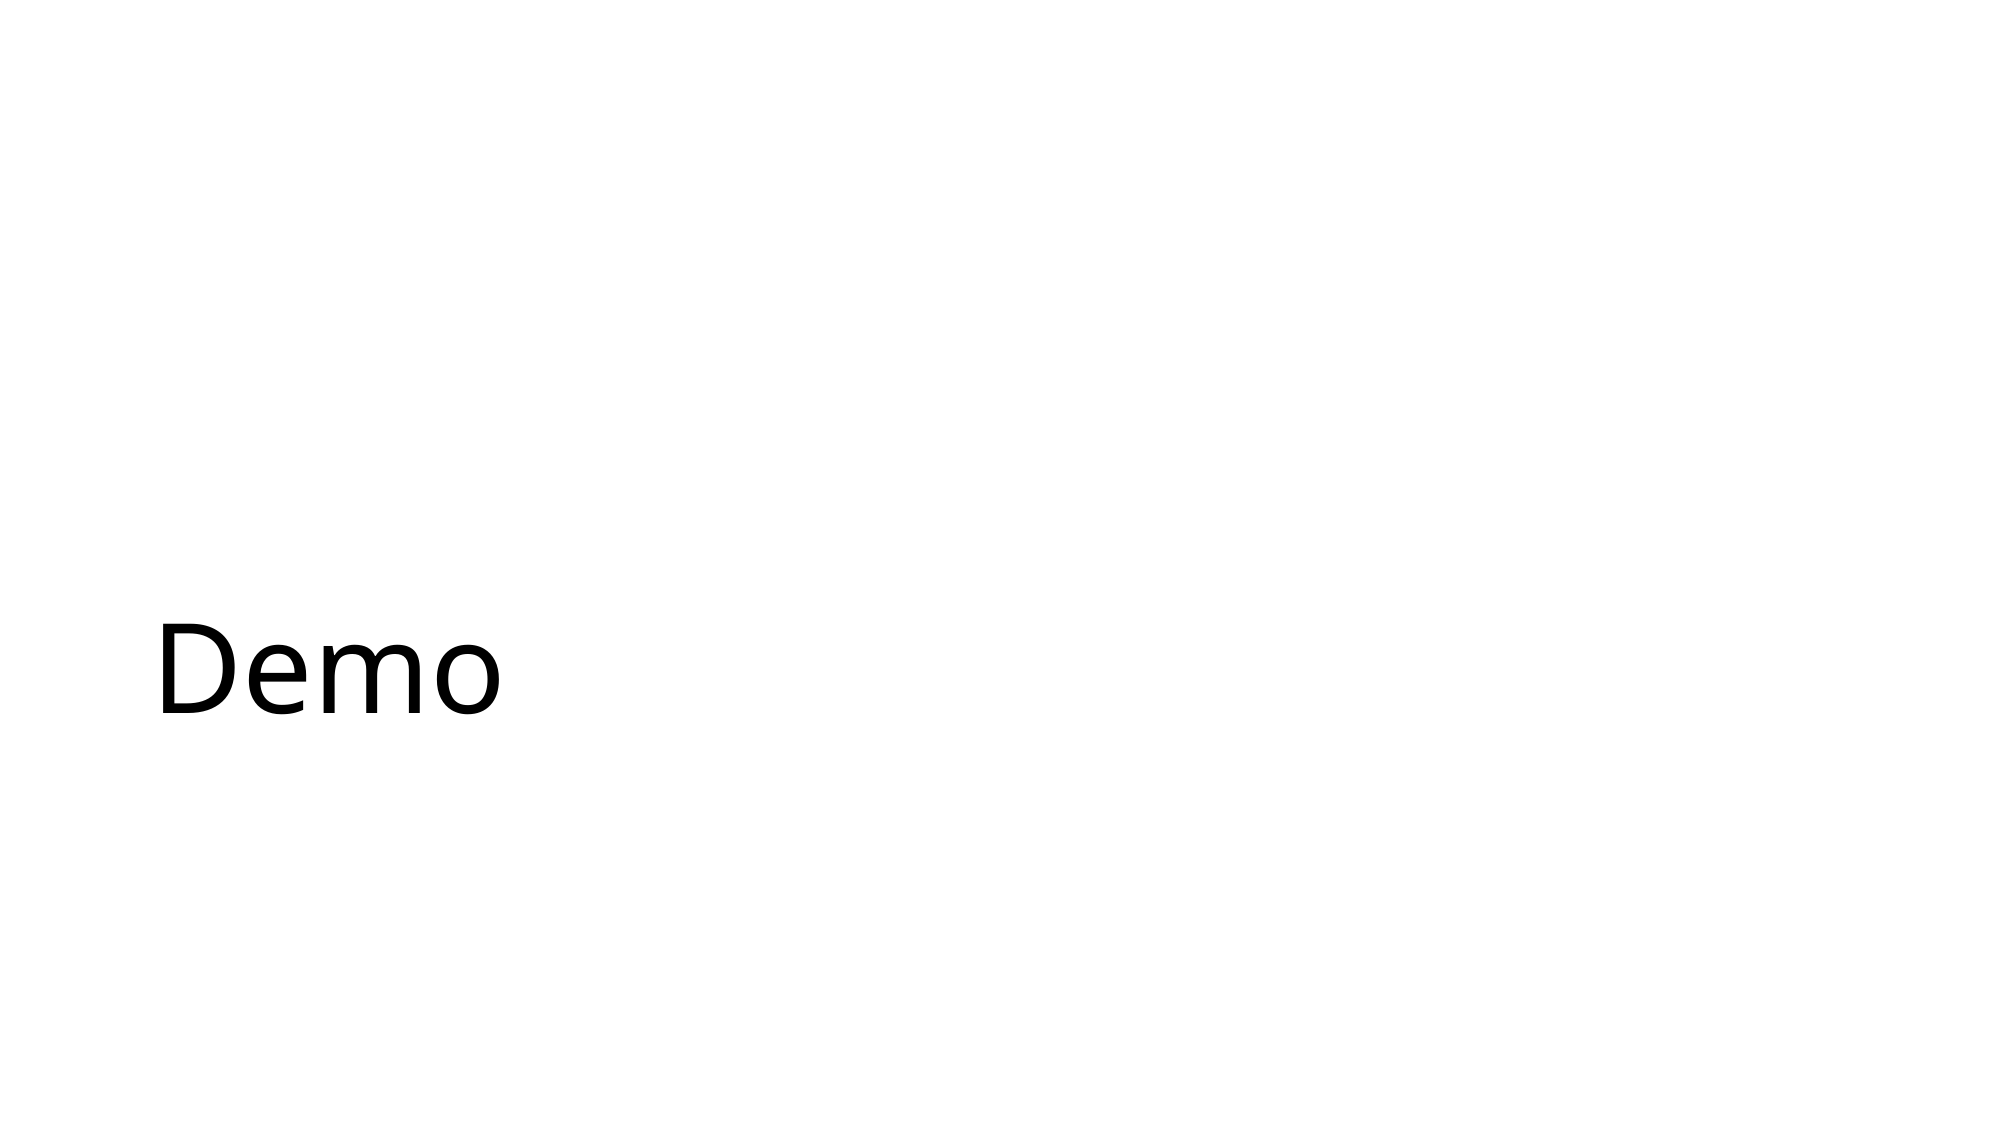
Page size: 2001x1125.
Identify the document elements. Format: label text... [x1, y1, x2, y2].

title Demo [136, 280, 1862, 749]
